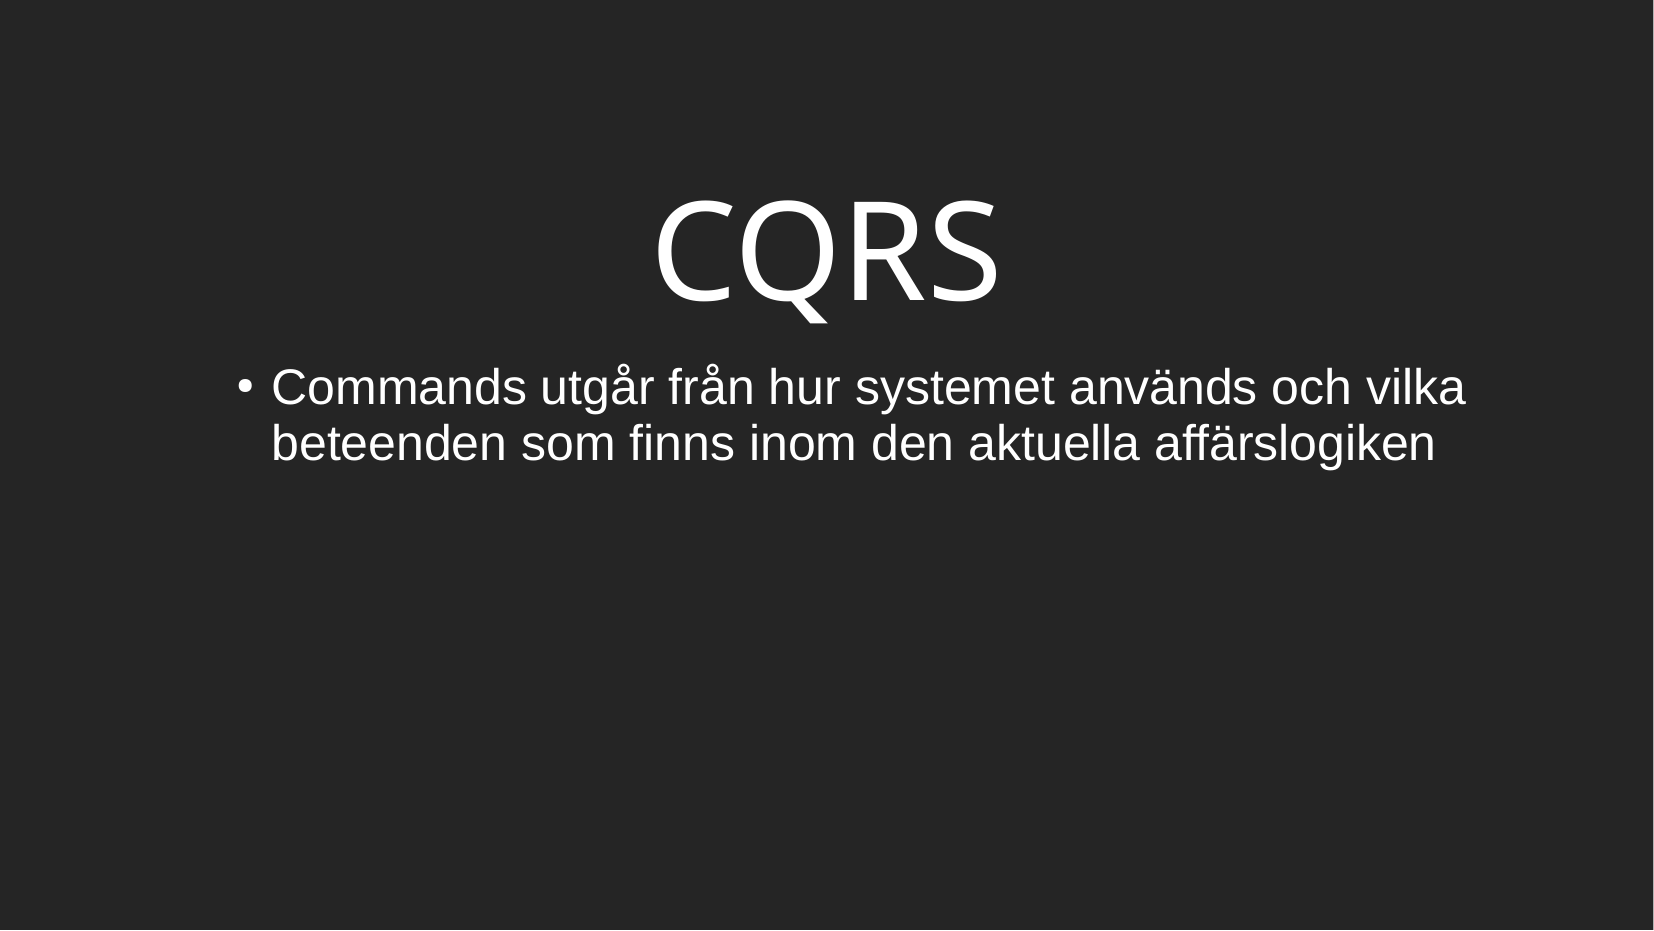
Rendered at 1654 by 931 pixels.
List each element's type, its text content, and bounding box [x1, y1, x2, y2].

text_box Commands utgår från hur systemet används och vilka beteenden som finns inom den aktuella affärslogiken [236, 359, 1506, 471]
title CQRS [82, 140, 1571, 355]
